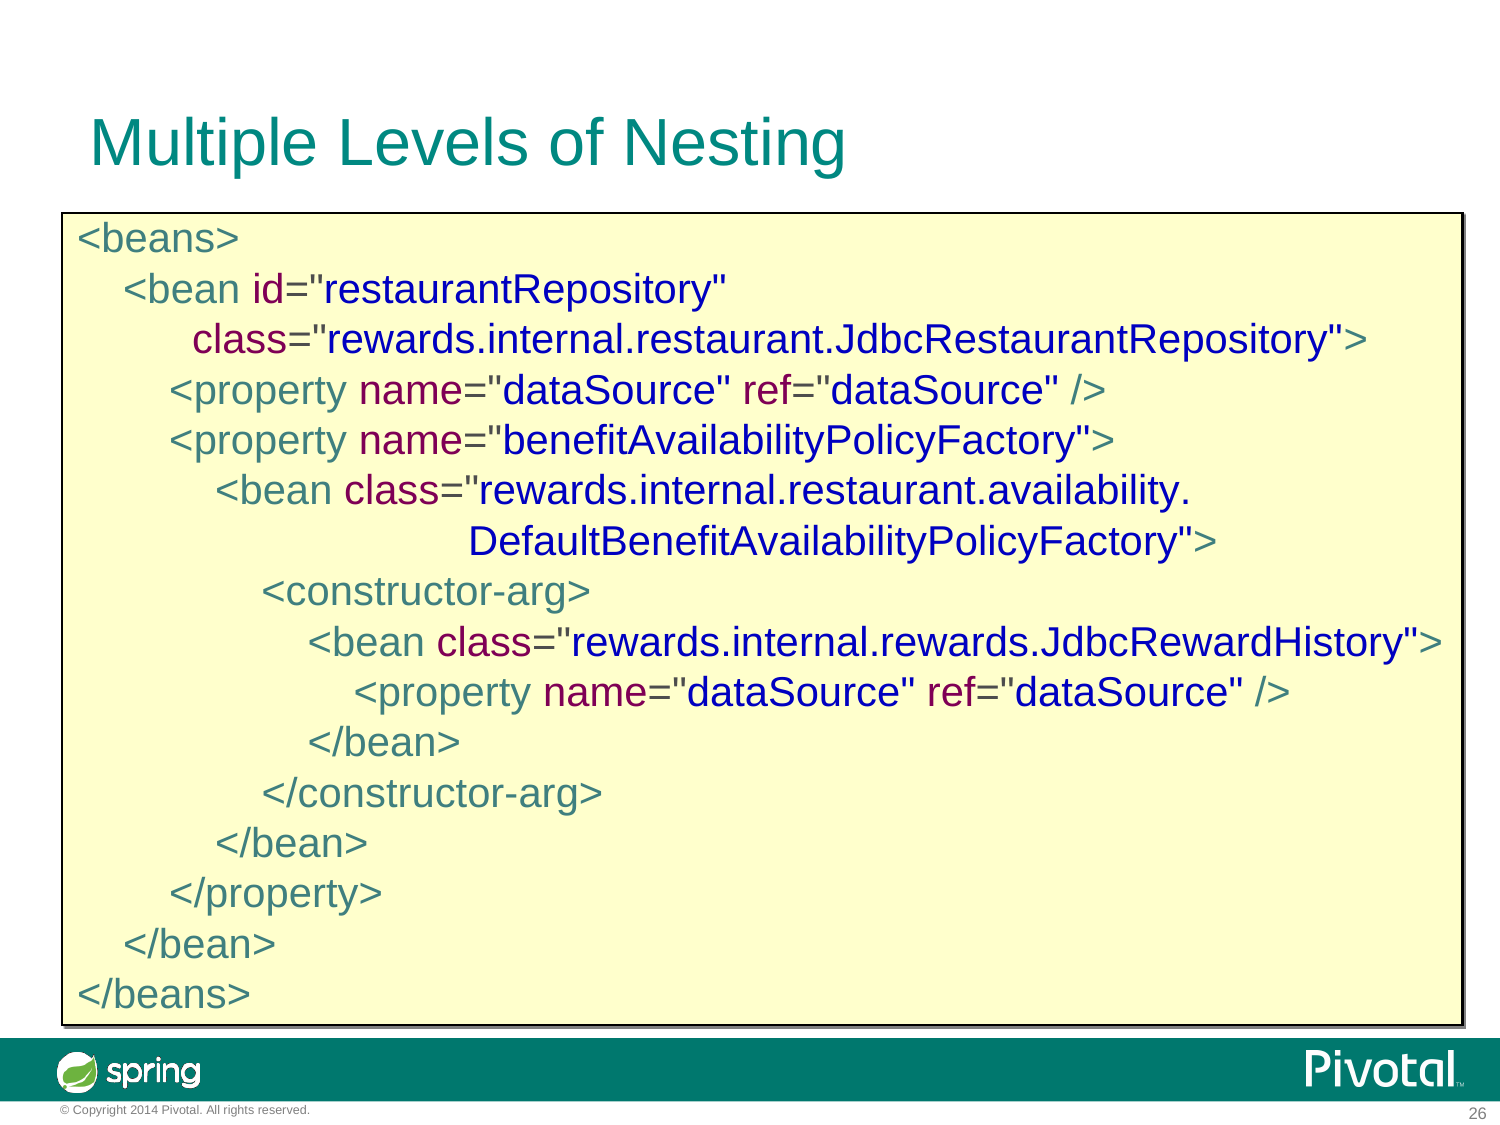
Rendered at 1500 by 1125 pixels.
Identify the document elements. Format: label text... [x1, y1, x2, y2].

title Multiple Levels of Nesting [75, 45, 1426, 233]
picture [32, 1041, 210, 1103]
text_box <beans> <bean id="restaurantRepository" class="rewards.internal.restaurant.JdbcRestaurantRepository"> <property name="dataSource" ref="dataSource" /> <property name="benefitAvailabilityPolicyFactory"> <bean class="rewards.internal.restaurant.availability. DefaultBenefitAvailabilityPolicyFactory"> <constructor-arg> <bean class="rewards.internal.rewards.JdbcRewardHistory"> <property name="dataSource" ref="dataSource" /> </bean> </constructor-arg> </bean> </property> </bean> </beans> [62, 212, 1463, 1025]
picture [1306, 1050, 1464, 1087]
